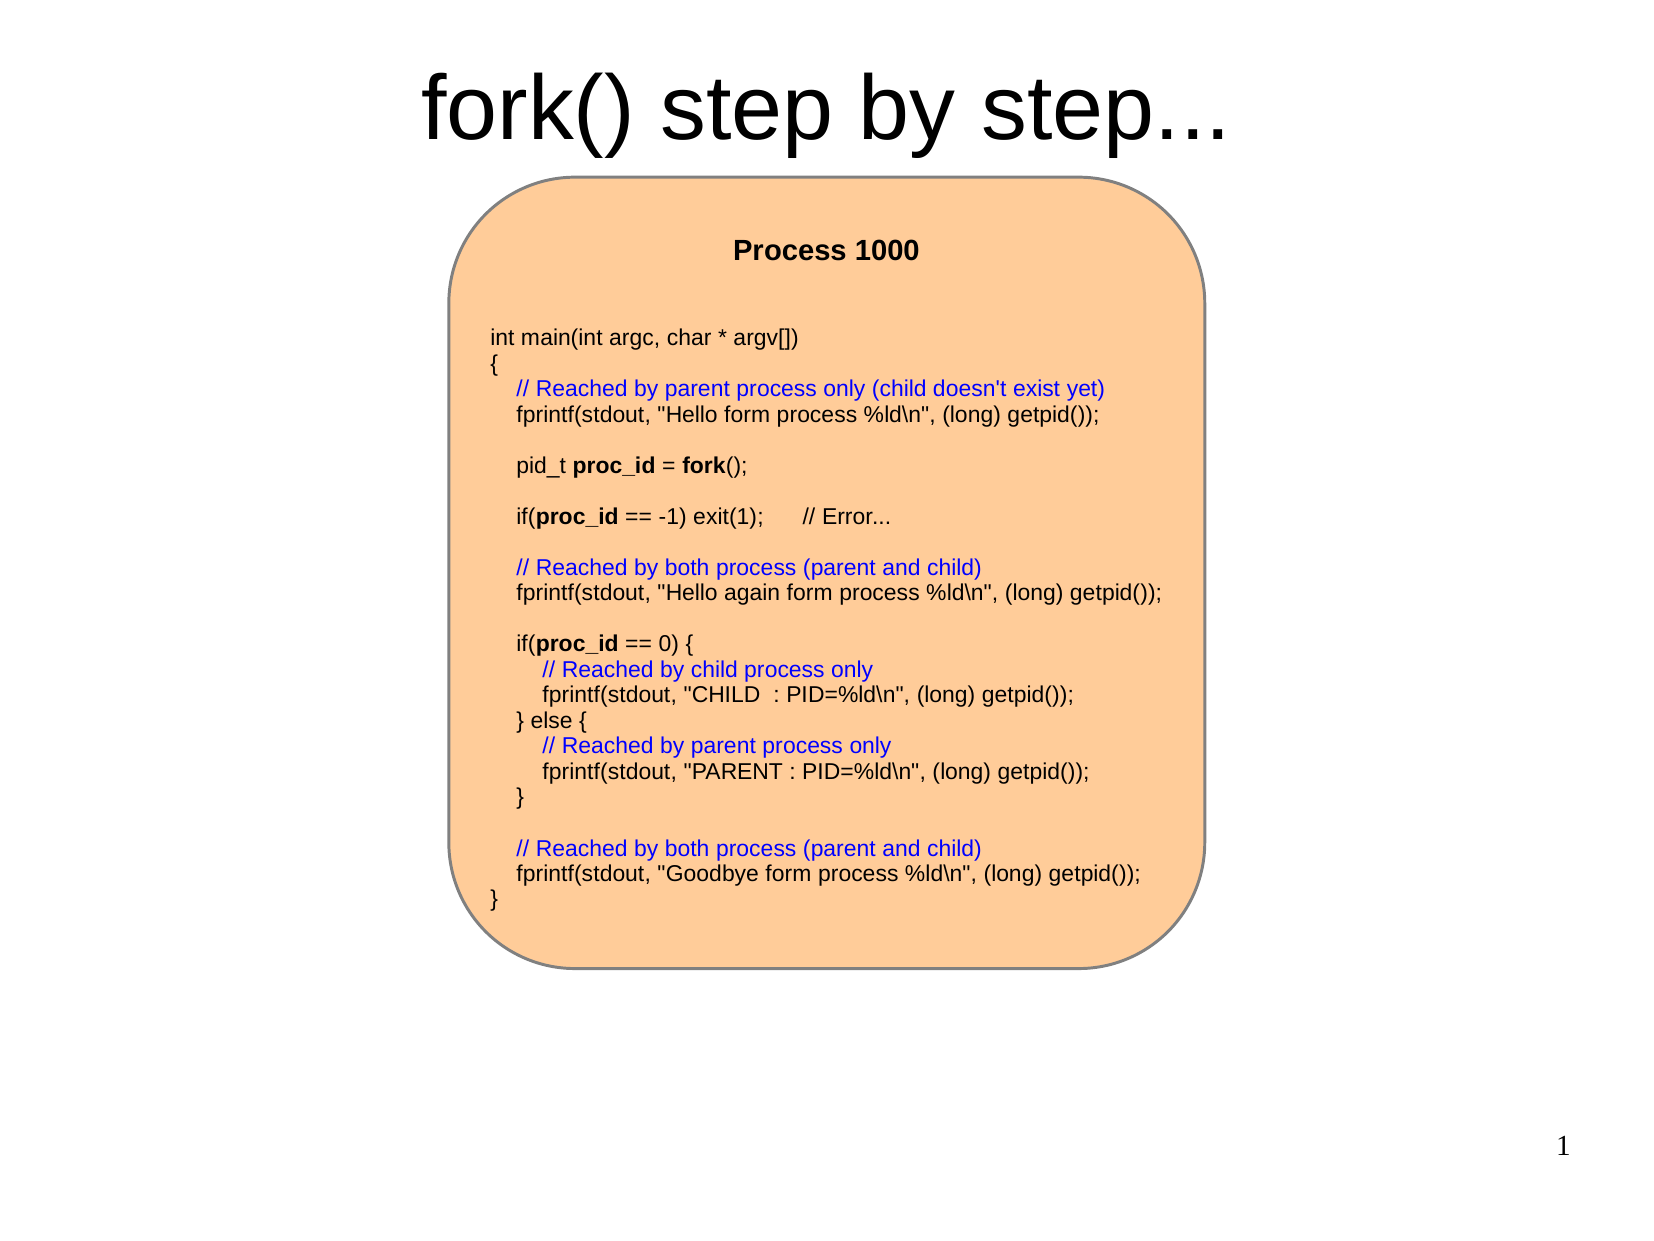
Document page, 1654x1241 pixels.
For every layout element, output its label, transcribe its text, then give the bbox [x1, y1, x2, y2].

title fork() step by step... [82, 49, 1571, 166]
text_box Process 1000 int main(int argc, char * argv[]) { // Reached by parent process only (child doesn't exist yet) fprintf(stdout, "Hello form process %ld\n", (long) getpid()); pid_t proc_id = fork(); if(proc_id == -1) exit(1); // Error... // Reached by both process (parent and child) fprintf(stdout, "Hello again form process %ld\n", (long) getpid()); if(proc_id == 0) { // Reached by child process only fprintf(stdout, "CHILD : PID=%ld\n", (long) getpid()); } else { // Reached by parent process only fprintf(stdout, "PARENT : PID=%ld\n", (long) getpid()); } // Reached by both process (parent and child) fprintf(stdout, "Goodbye form process %ld\n", (long) getpid()); } [448, 177, 1205, 969]
text_box [47, 992, 1619, 1193]
